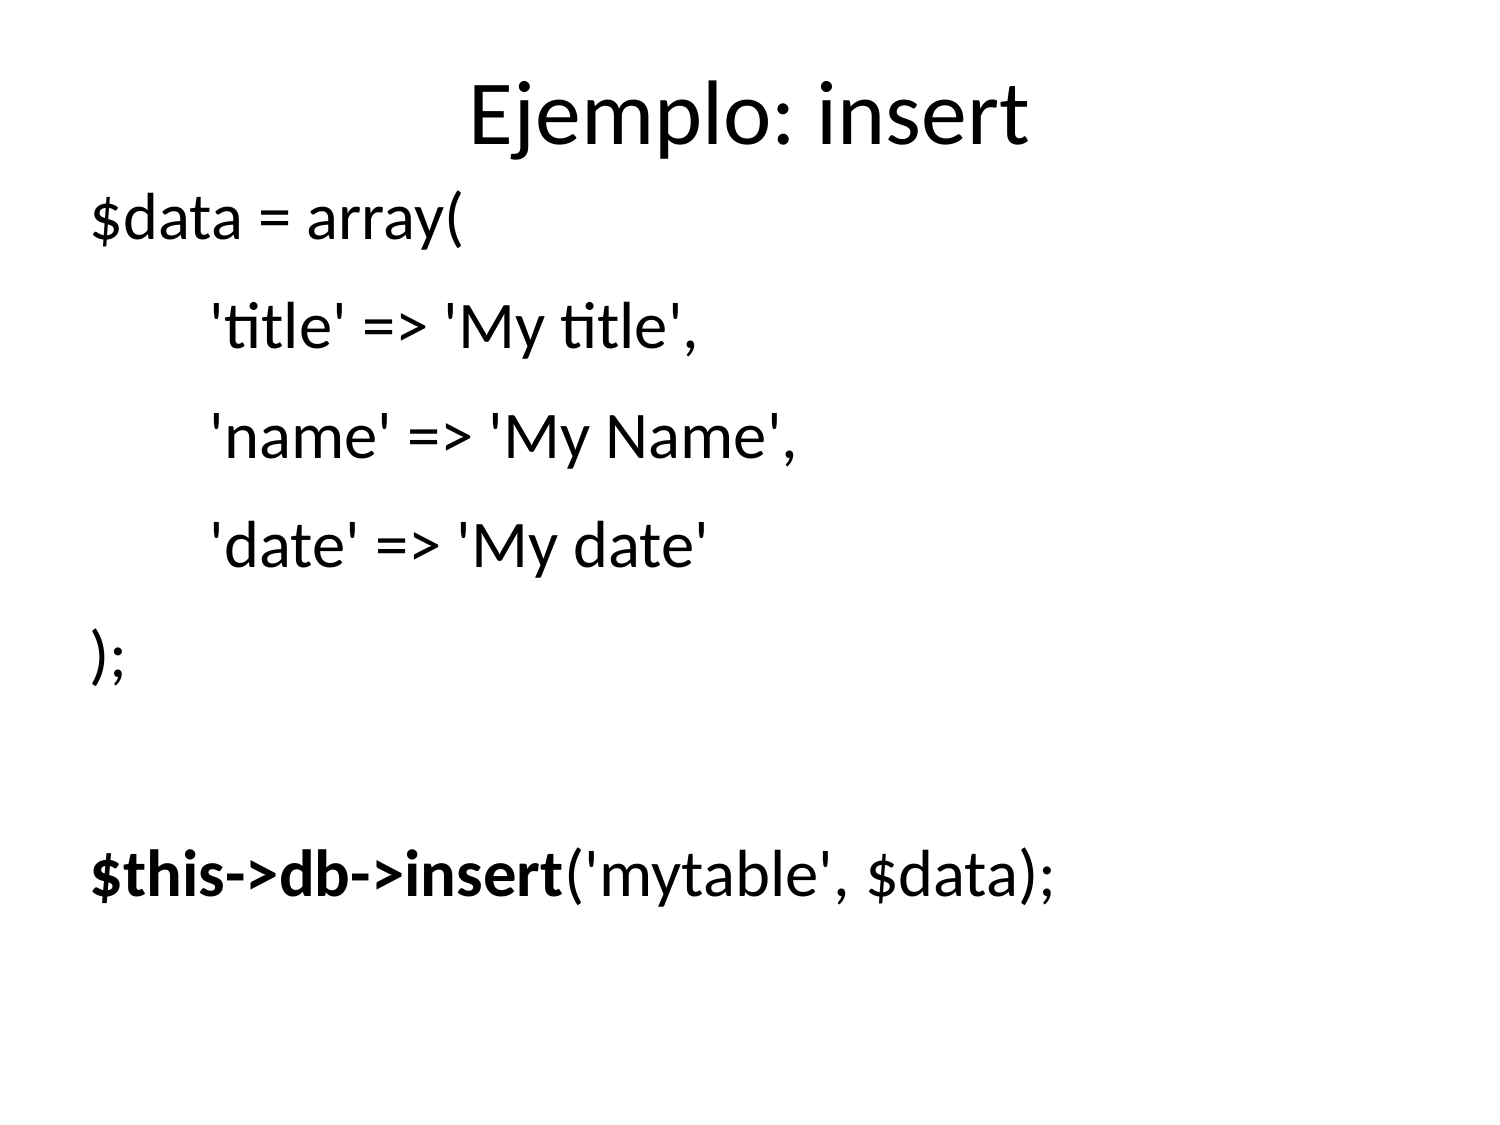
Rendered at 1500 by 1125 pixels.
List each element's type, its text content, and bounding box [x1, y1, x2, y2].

title Ejemplo: insert [75, 45, 1425, 165]
list $data = array( 'title' => 'My title', 'name' => 'My Name', 'date' => 'My date' ); $this->db->insert('mytable', $data); [75, 165, 1453, 981]
